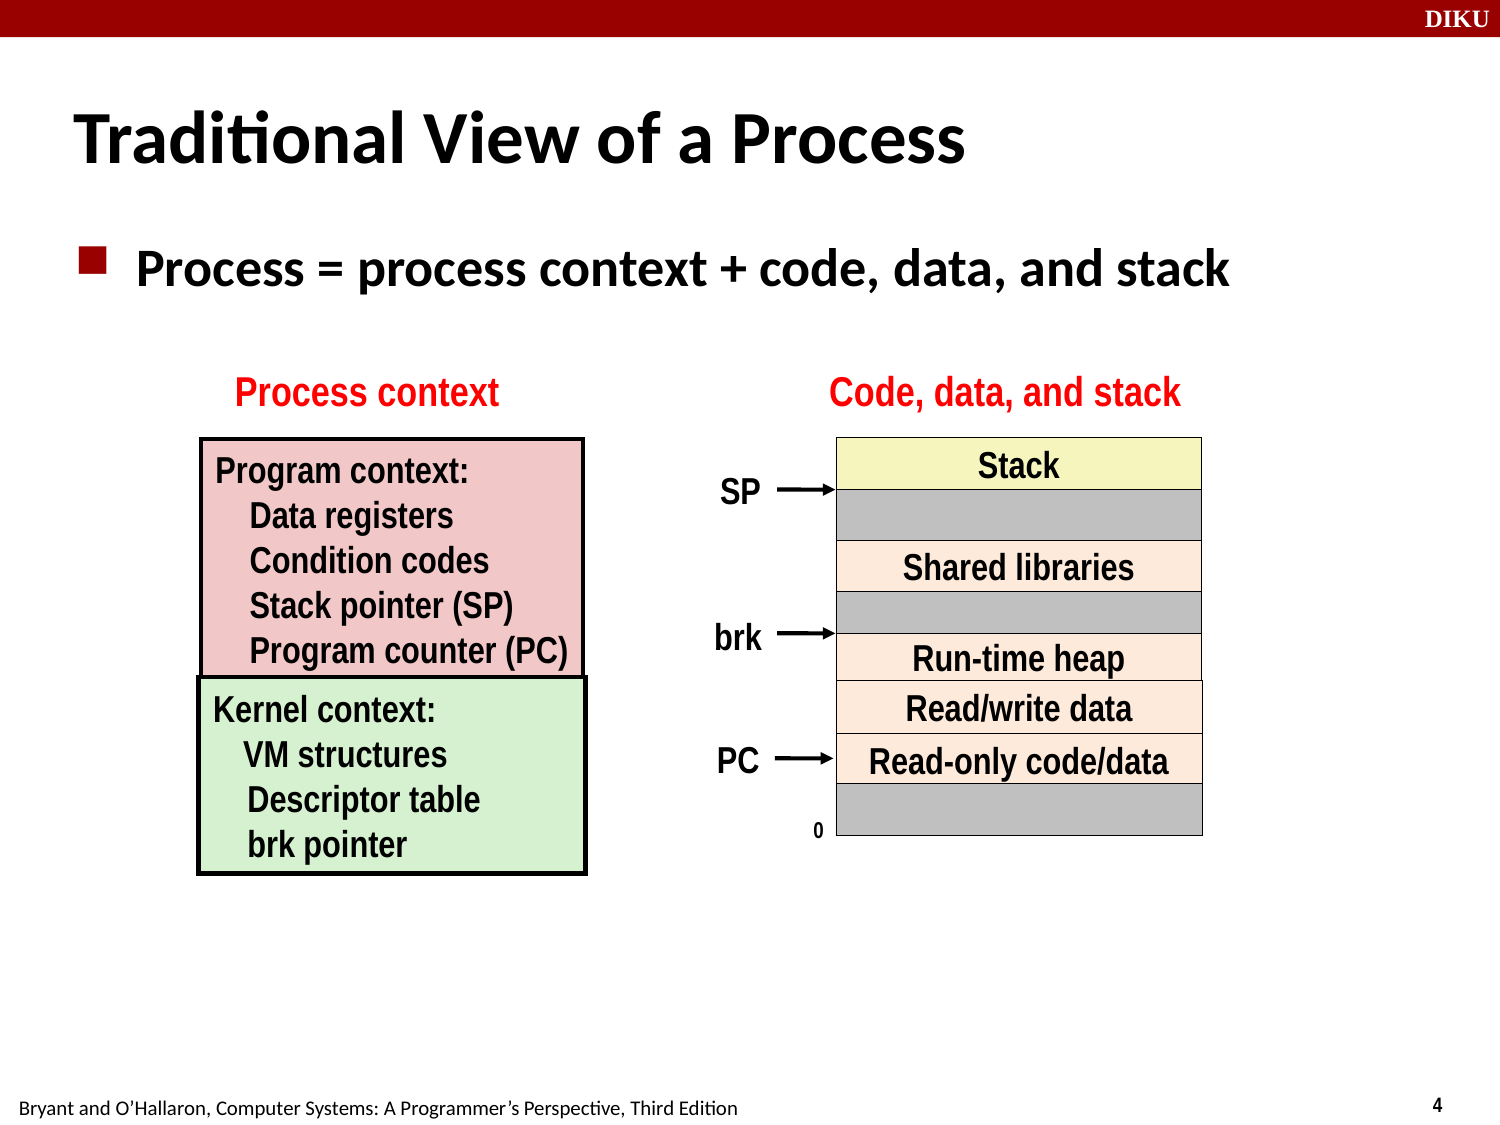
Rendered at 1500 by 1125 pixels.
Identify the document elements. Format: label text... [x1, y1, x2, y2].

text_box Process context [220, 357, 514, 423]
text_box Code, data, and stack [814, 357, 1196, 423]
text_box [835, 783, 1202, 836]
text_box Read-only code/data [835, 733, 1202, 783]
text_box Traditional View of a Process [58, 71, 1304, 197]
text_box [835, 490, 1202, 540]
text_box Process = process context + code, data, and stack [65, 224, 1361, 1041]
text_box Kernel context: VM structures Descriptor table brk pointer [198, 676, 586, 874]
text_box [835, 591, 1202, 633]
text_box Program context: Data registers Condition codes Stack pointer (SP) Program counter (PC) [200, 438, 584, 676]
text_box Shared libraries [835, 540, 1202, 591]
text_box 0 [798, 808, 839, 851]
text_box PC [701, 728, 775, 789]
text_box Read/write data [835, 680, 1202, 733]
text_box brk [699, 605, 777, 666]
text_box Stack [835, 437, 1202, 490]
text_box Run-time heap [835, 633, 1202, 680]
text_box SP [705, 460, 776, 520]
